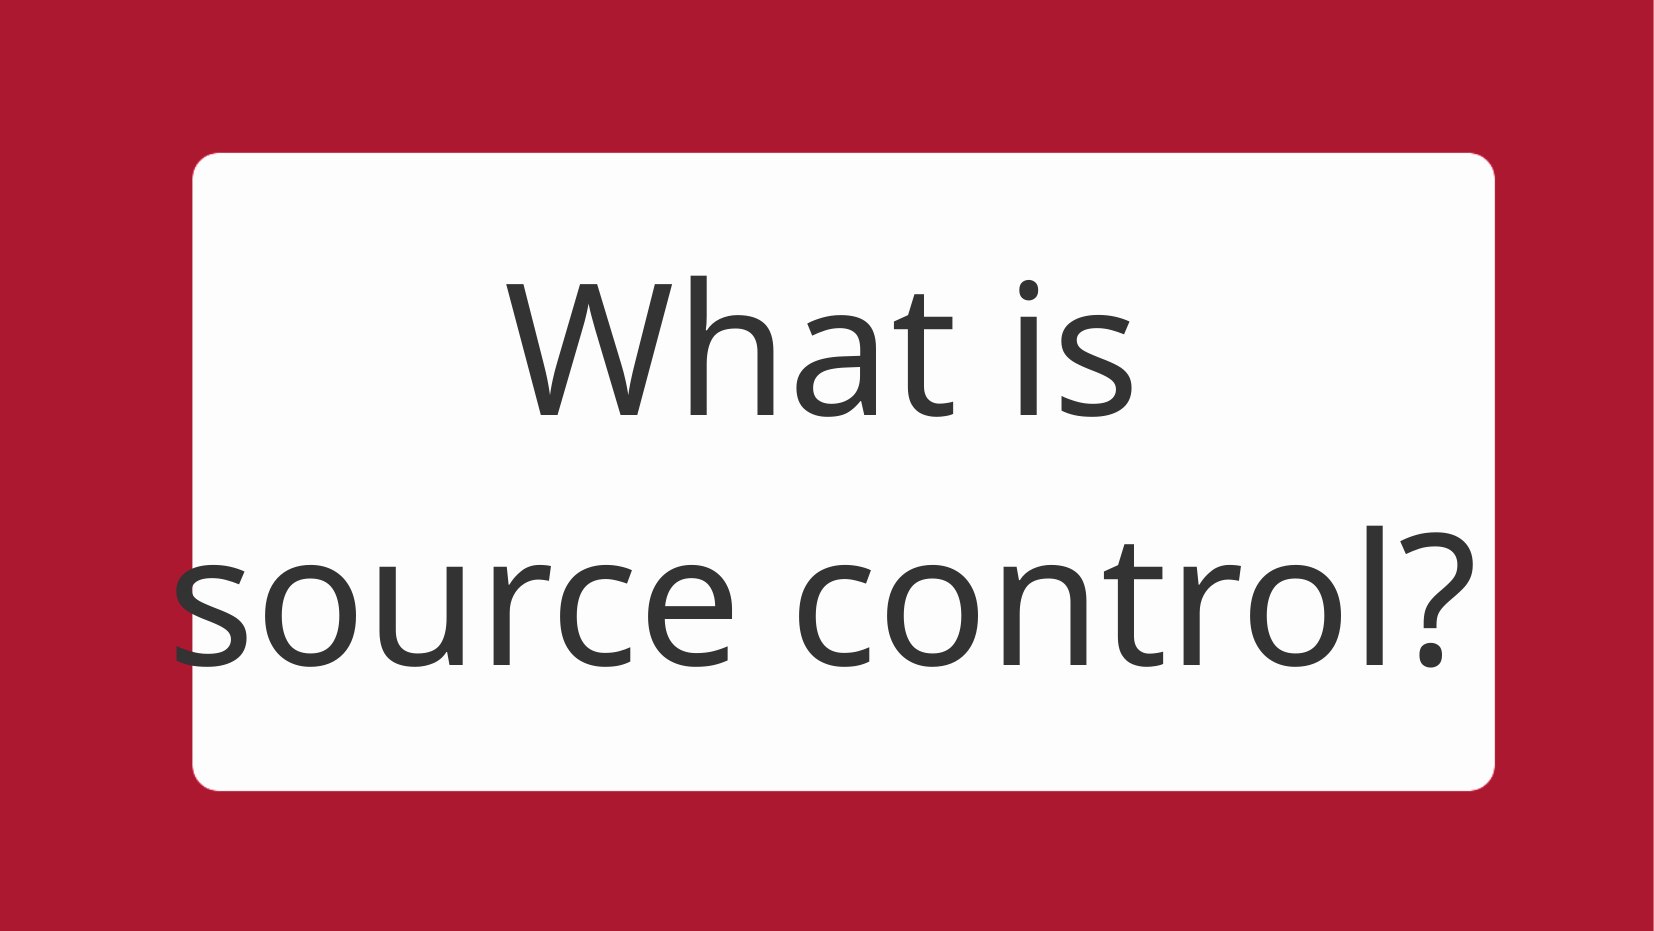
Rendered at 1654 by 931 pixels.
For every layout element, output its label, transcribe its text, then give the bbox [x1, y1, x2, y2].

title What is source control? [64, 60, 1582, 879]
picture [0, 0, 1654, 931]
